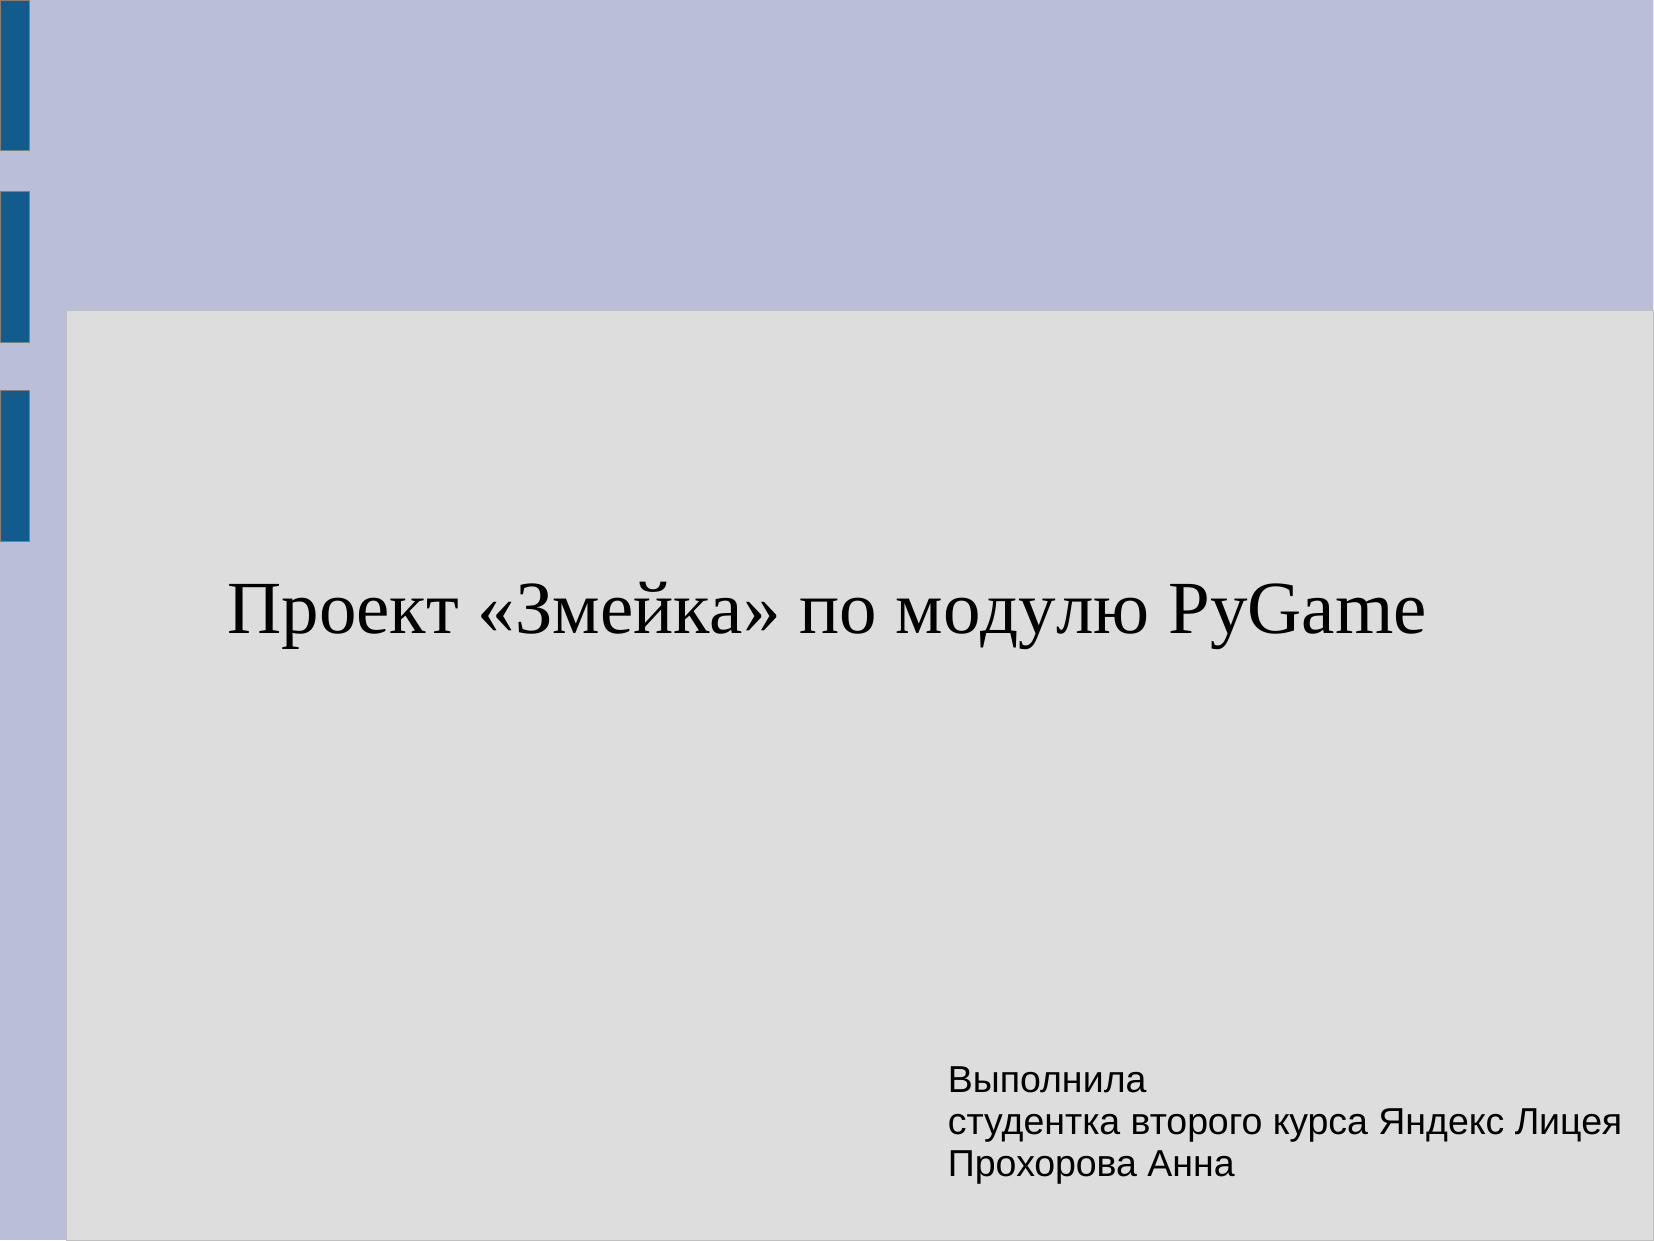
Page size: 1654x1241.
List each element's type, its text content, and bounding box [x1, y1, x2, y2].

subtitle Проект «Змейка» по модулю PyGame [121, 91, 1534, 1127]
text_box Выполнила студентка второго курса Яндекс Лицея Прохорова Анна [933, 1051, 1654, 1235]
